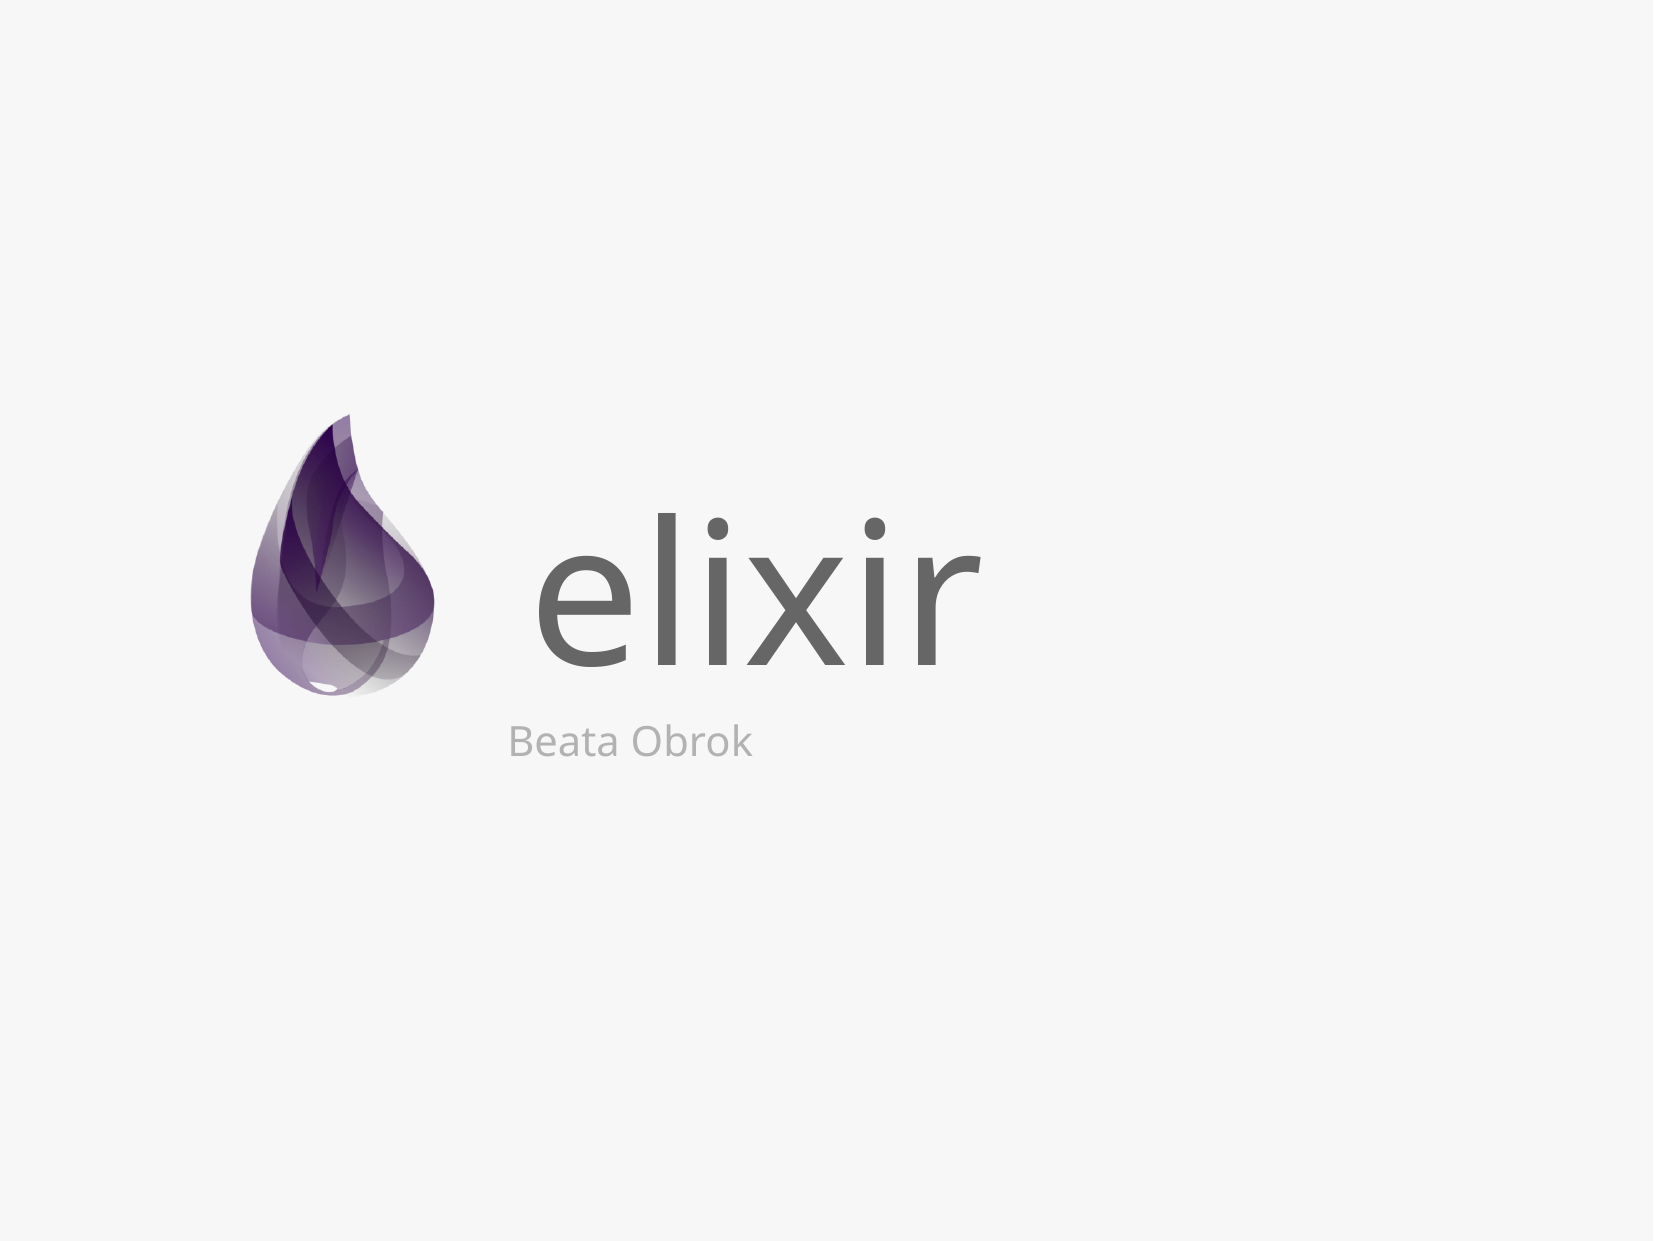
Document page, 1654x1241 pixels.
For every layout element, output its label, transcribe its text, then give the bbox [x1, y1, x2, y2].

text_box Beata Obrok [492, 703, 801, 775]
title elixir [12, 464, 1501, 706]
picture [200, 414, 486, 700]
